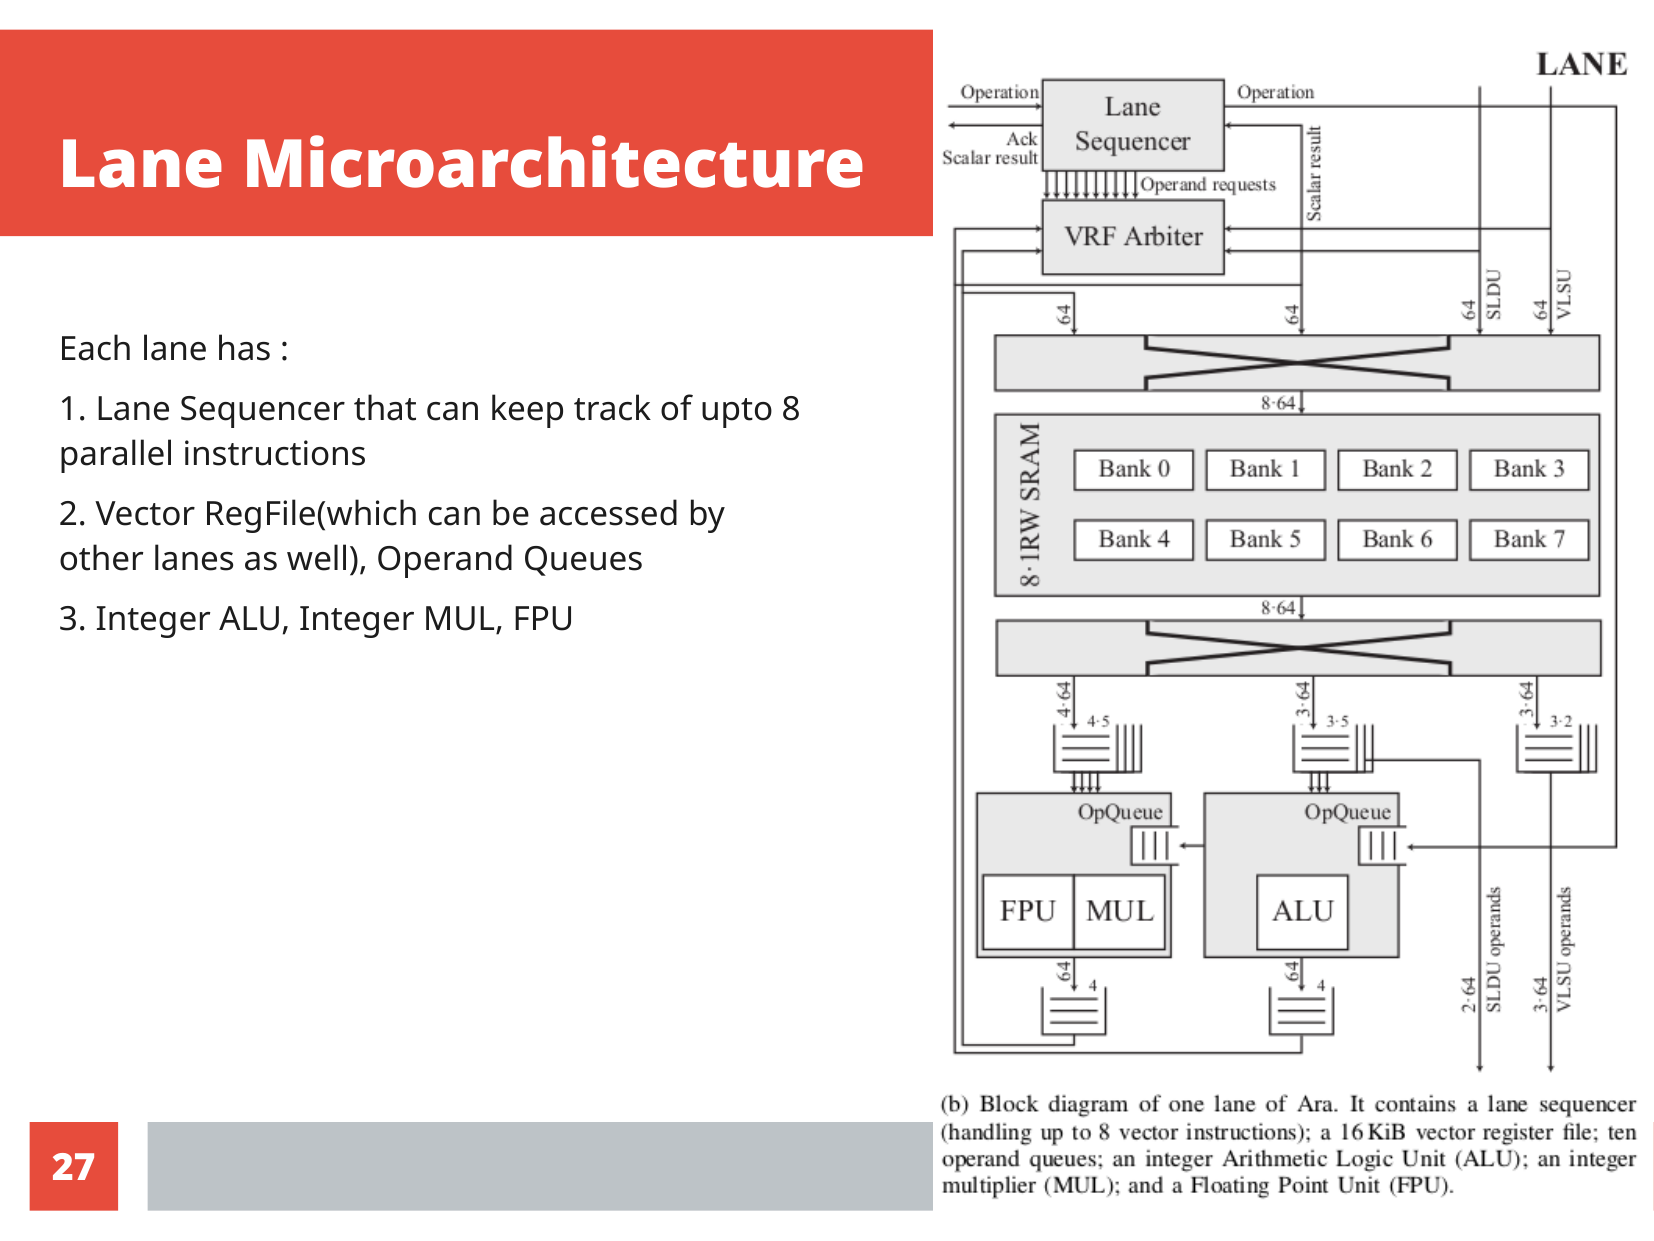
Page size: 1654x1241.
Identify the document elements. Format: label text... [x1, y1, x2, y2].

list Each lane has : 1. Lane Sequencer that can keep track of upto 8 parallel instructions 2. Vector RegFile(which can be accessed by other lanes as well), Operand Queues 3. Integer ALU, Integer MUL, FPU [59, 324, 815, 1093]
title Lane Microarchitecture [59, 59, 933, 207]
picture [933, 11, 1654, 1219]
